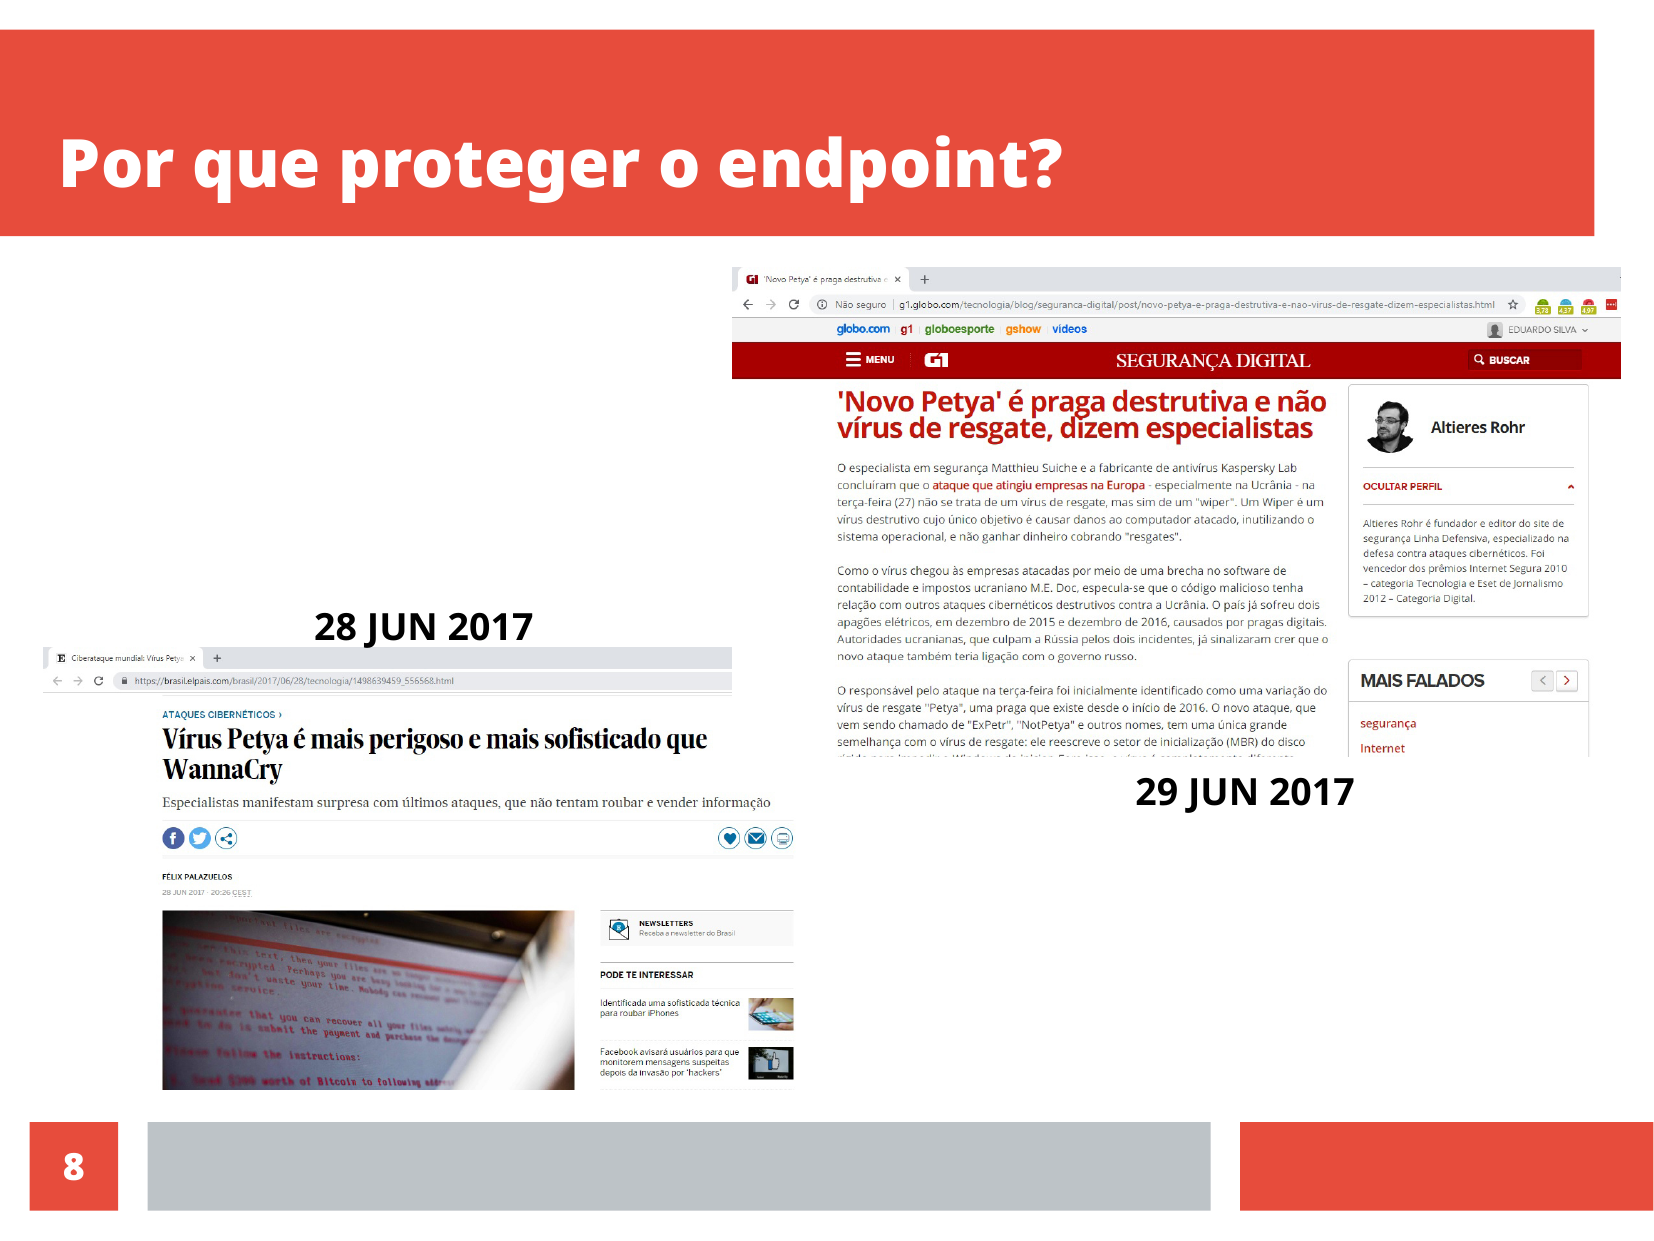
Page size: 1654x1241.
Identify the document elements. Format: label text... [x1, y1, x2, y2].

title Por que proteger o endpoint? [59, 59, 1595, 207]
text_box 29 JUN 2017 [1120, 758, 1379, 824]
picture [43, 267, 1621, 1090]
text_box 28 JUN 2017 [299, 593, 558, 659]
